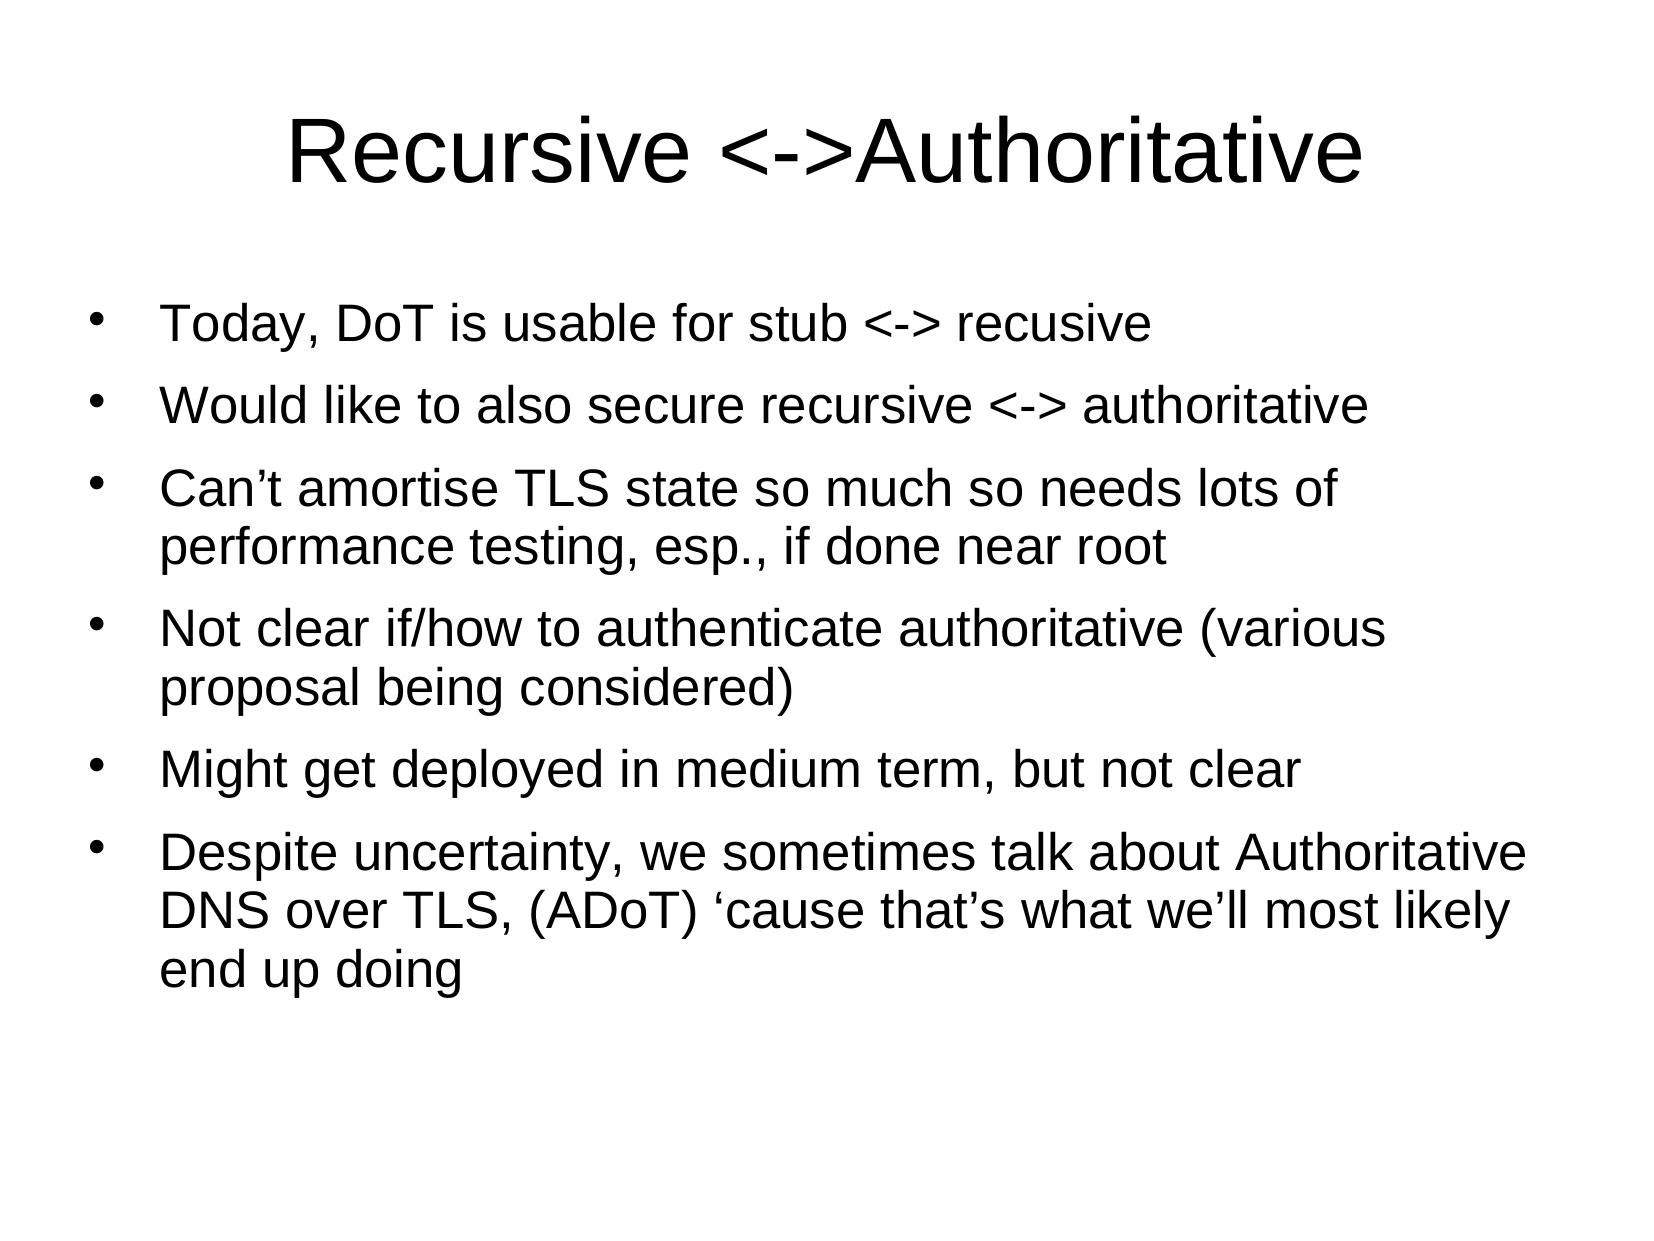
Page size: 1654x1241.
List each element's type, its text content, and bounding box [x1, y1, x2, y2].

title Recursive <->Authoritative [82, 49, 1570, 256]
list Today, DoT is usable for stub <-> recusive Would like to also secure recursive <-> authoritative Can’t amortise TLS state so much so needs lots of performance testing, esp., if done near root Not clear if/how to authenticate authoritative (various proposal being considered) Might get deployed in medium term, but not clear Despite uncertainty, we sometimes talk about Authoritative DNS over TLS, (ADoT) ‘cause that’s what we’ll most likely end up doing [88, 290, 1575, 1009]
